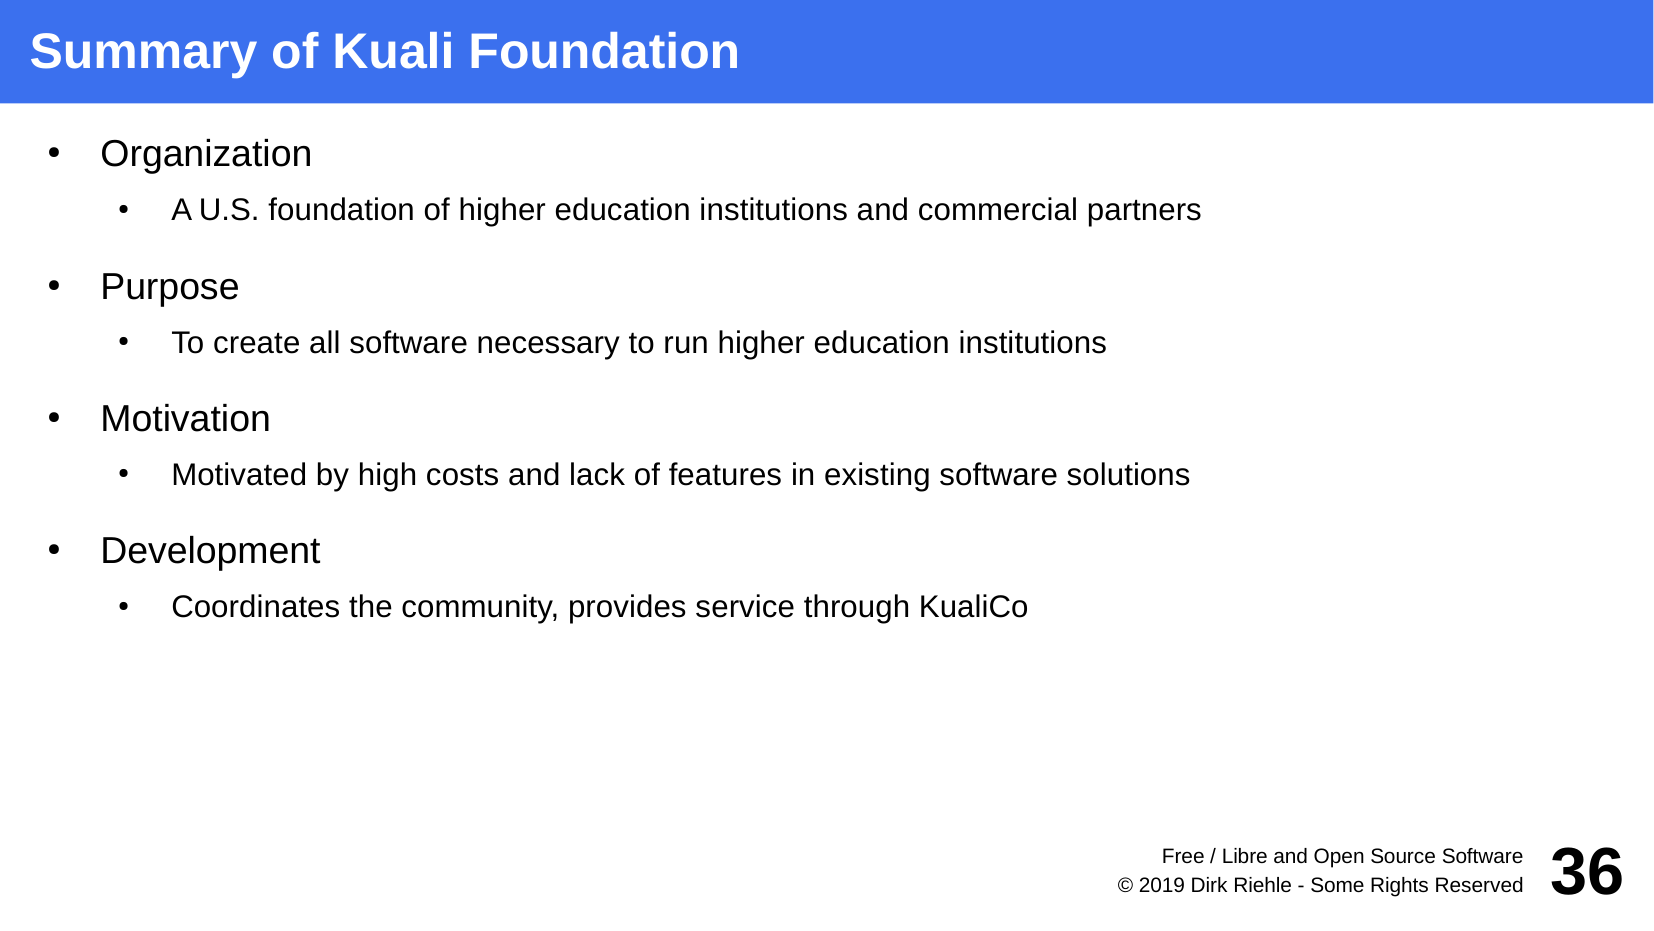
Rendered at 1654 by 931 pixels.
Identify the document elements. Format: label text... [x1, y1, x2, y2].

title Summary of Kuali Foundation [0, 0, 1654, 104]
list Organization A U.S. foundation of higher education institutions and commercial partners Purpose To create all software necessary to run higher education institutions Motivation Motivated by high costs and lack of features in existing software solutions Development Coordinates the community, provides service through KualiCo [29, 132, 1625, 813]
